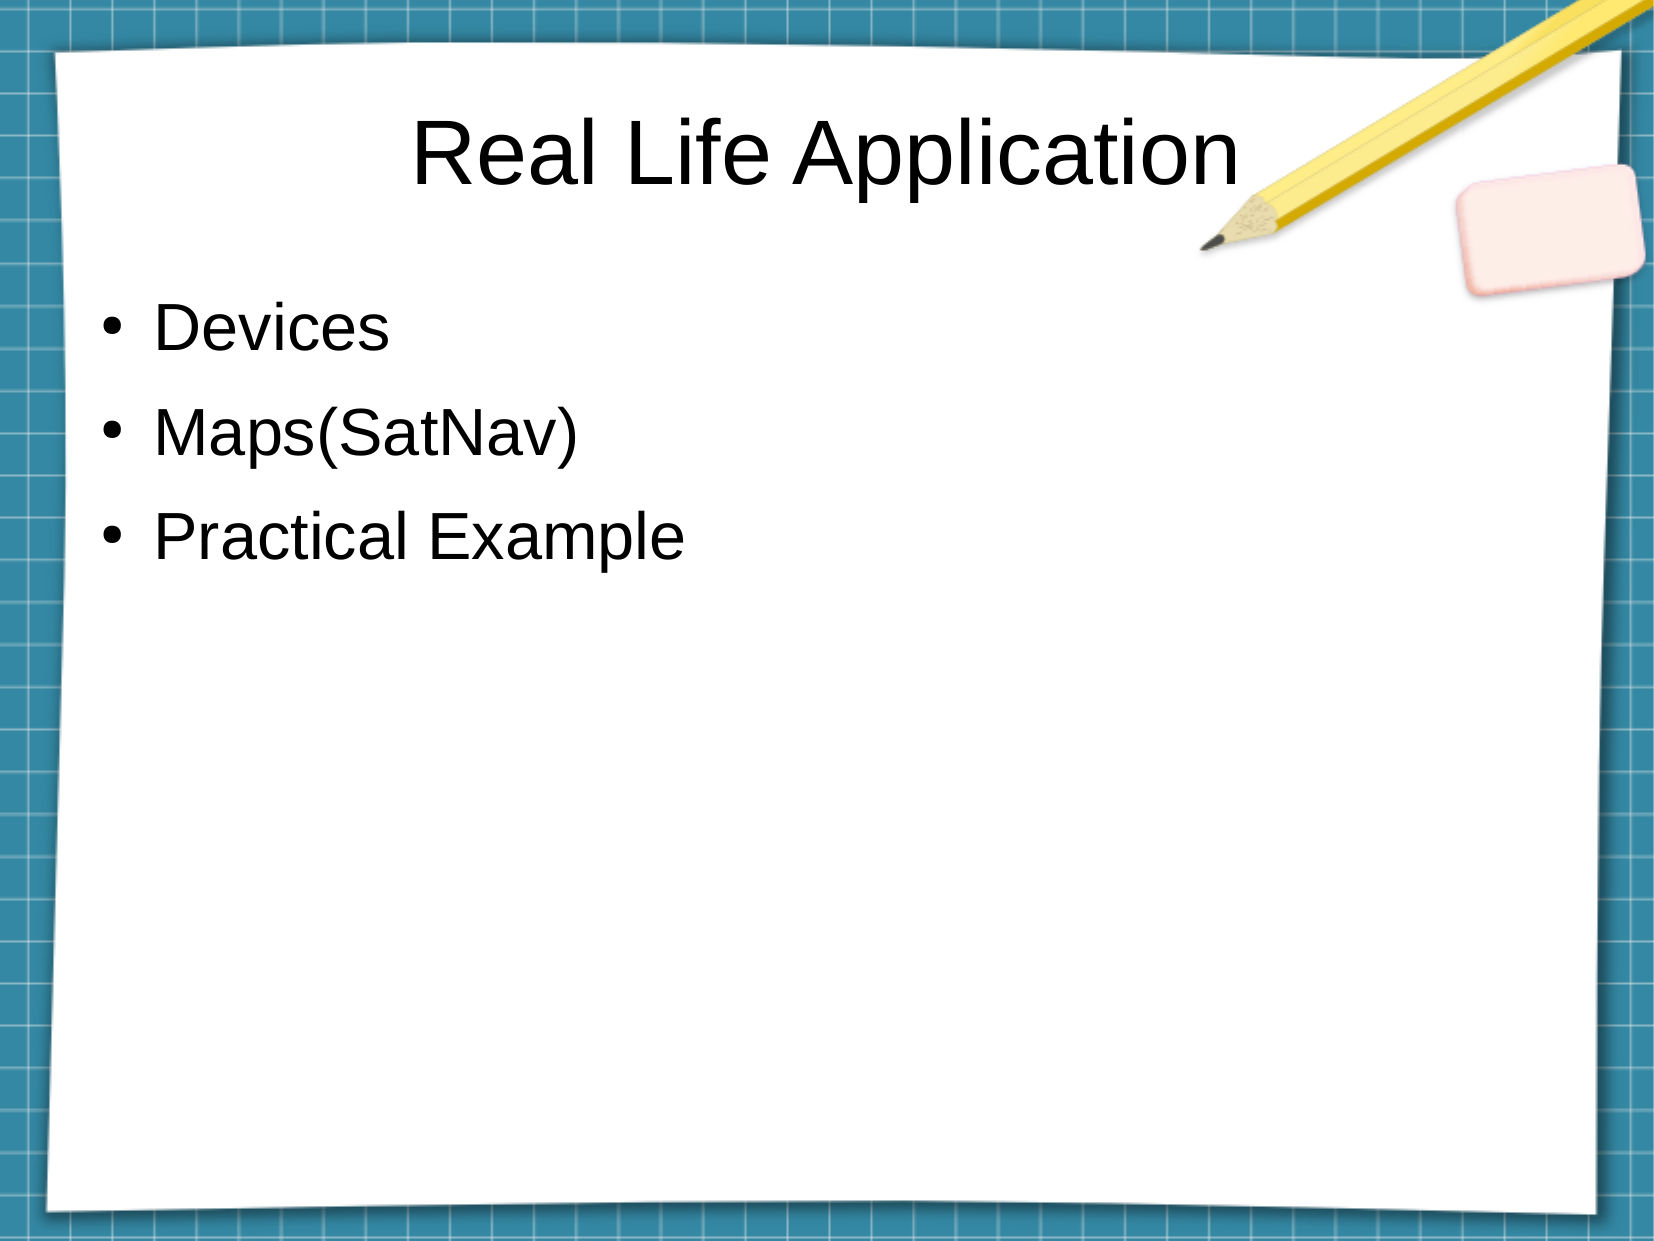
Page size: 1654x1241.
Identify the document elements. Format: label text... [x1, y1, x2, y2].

title Real Life Application [82, 49, 1571, 257]
picture [0, 0, 1654, 1241]
list Devices Maps(SatNav) Practical Example [82, 290, 1571, 1010]
